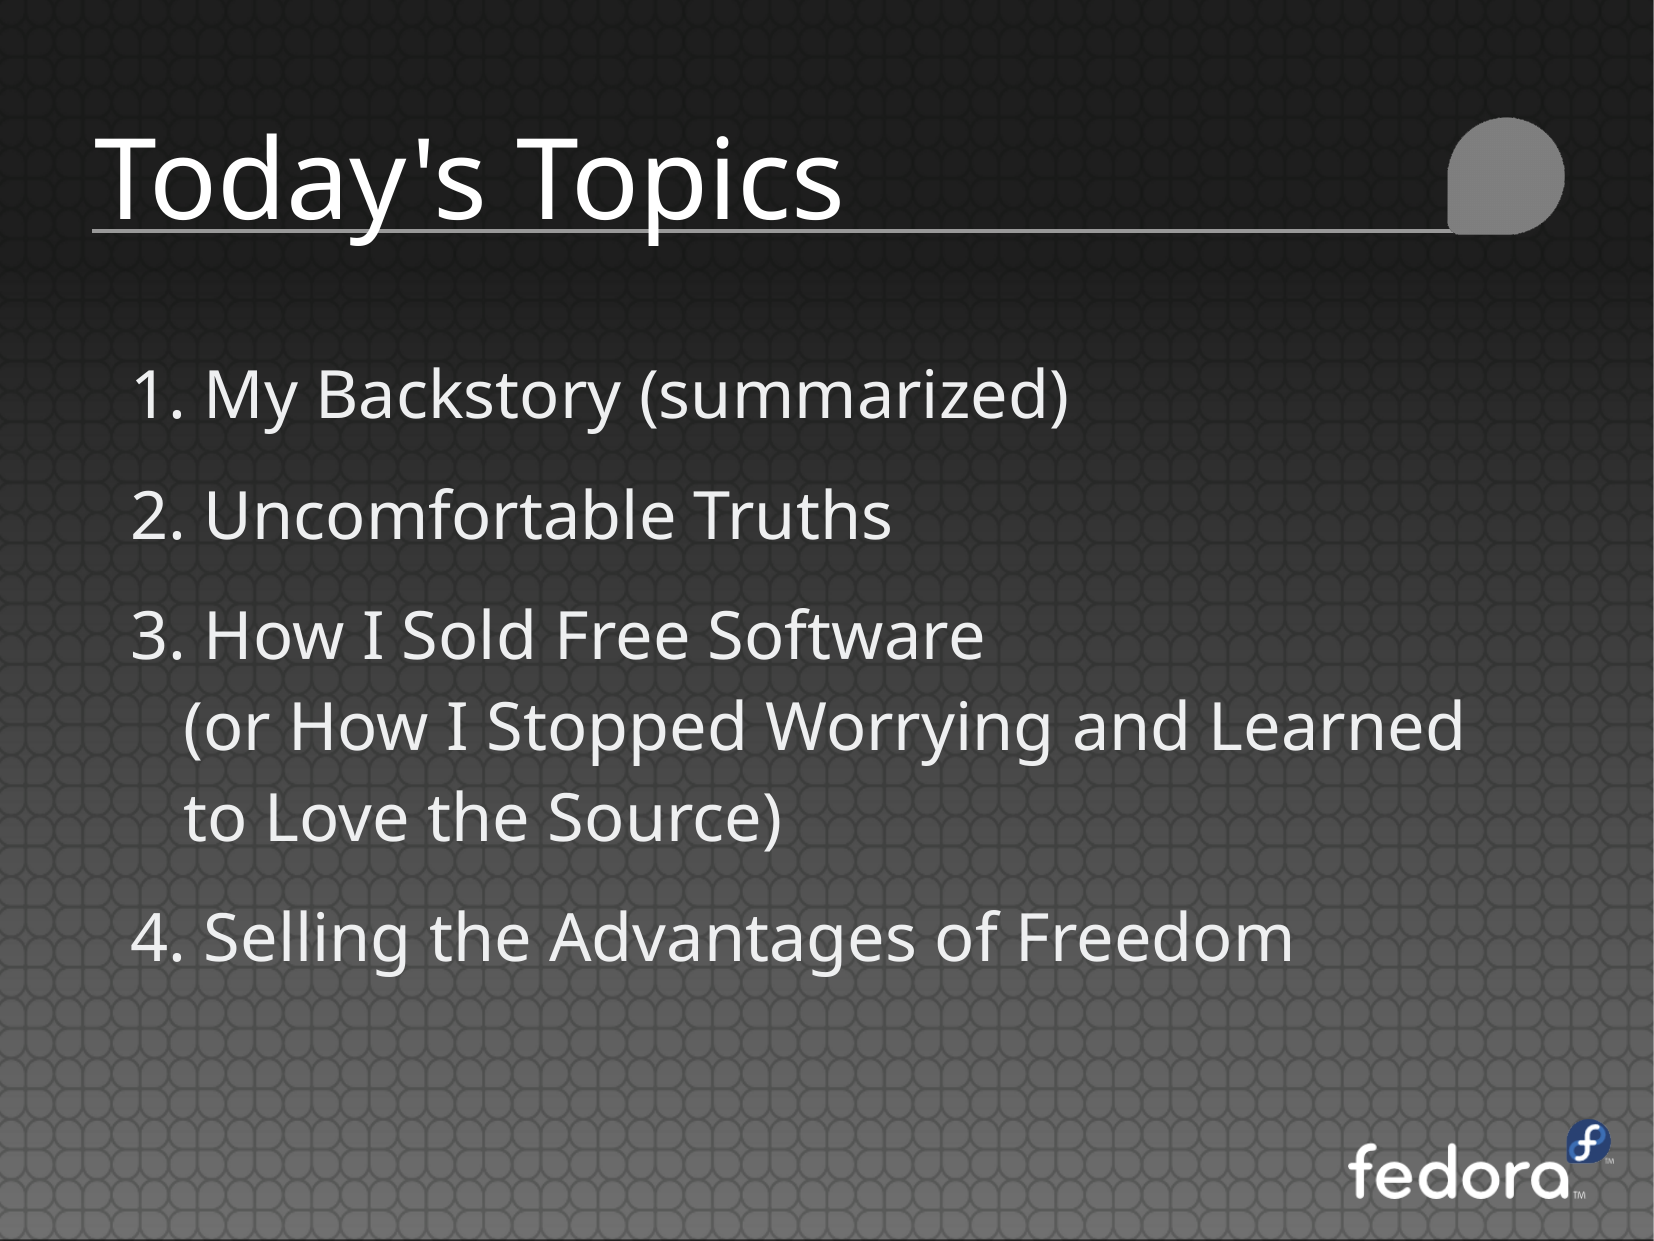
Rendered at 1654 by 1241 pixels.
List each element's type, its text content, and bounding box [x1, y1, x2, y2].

picture [0, 0, 1654, 1241]
list My Backstory (summarized) Uncomfortable Truths How I Sold Free Software (or How I Stopped Worrying and Learned to Love the Source) Selling the Advantages of Freedom [112, 227, 1501, 1163]
title Today's Topics [94, 100, 1426, 251]
